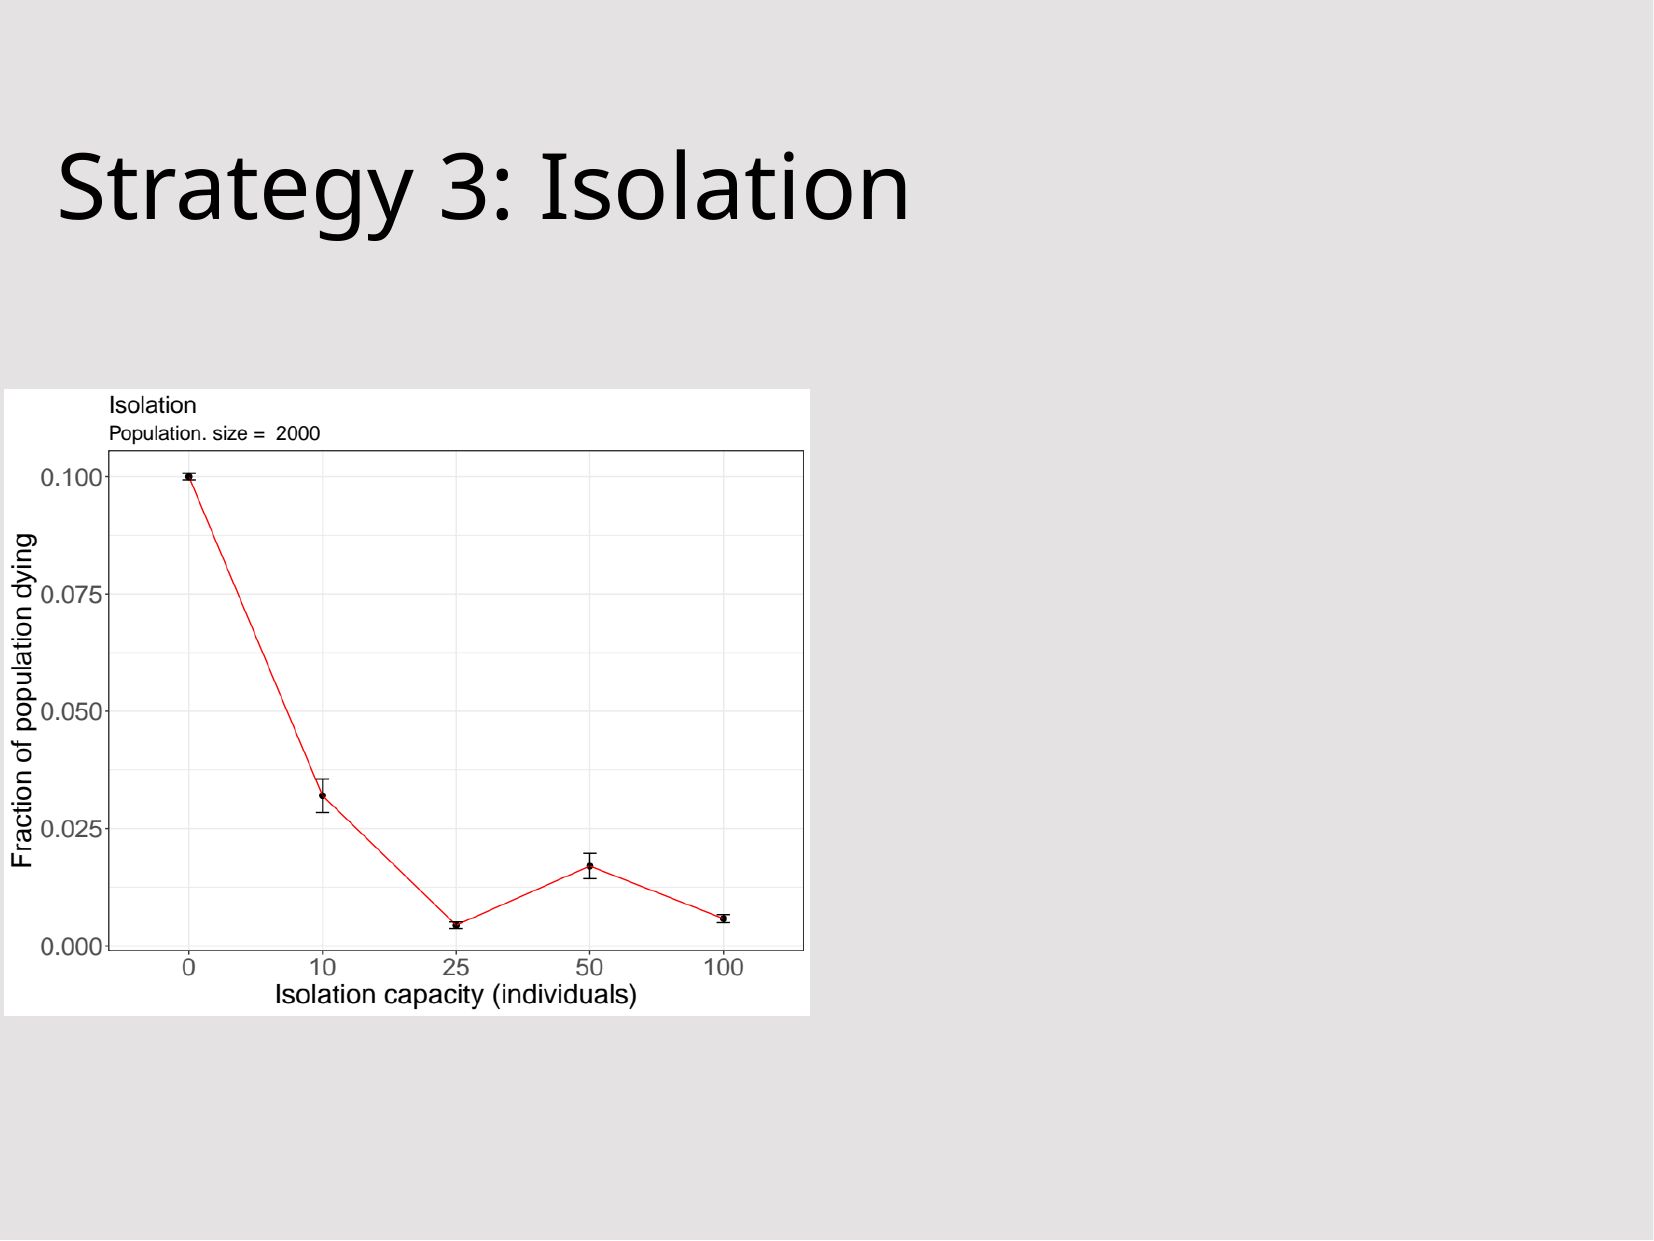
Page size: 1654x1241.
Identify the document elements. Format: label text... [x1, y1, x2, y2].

text_box Strategy 3: Isolation [41, 114, 1601, 263]
picture [4, 389, 810, 1016]
